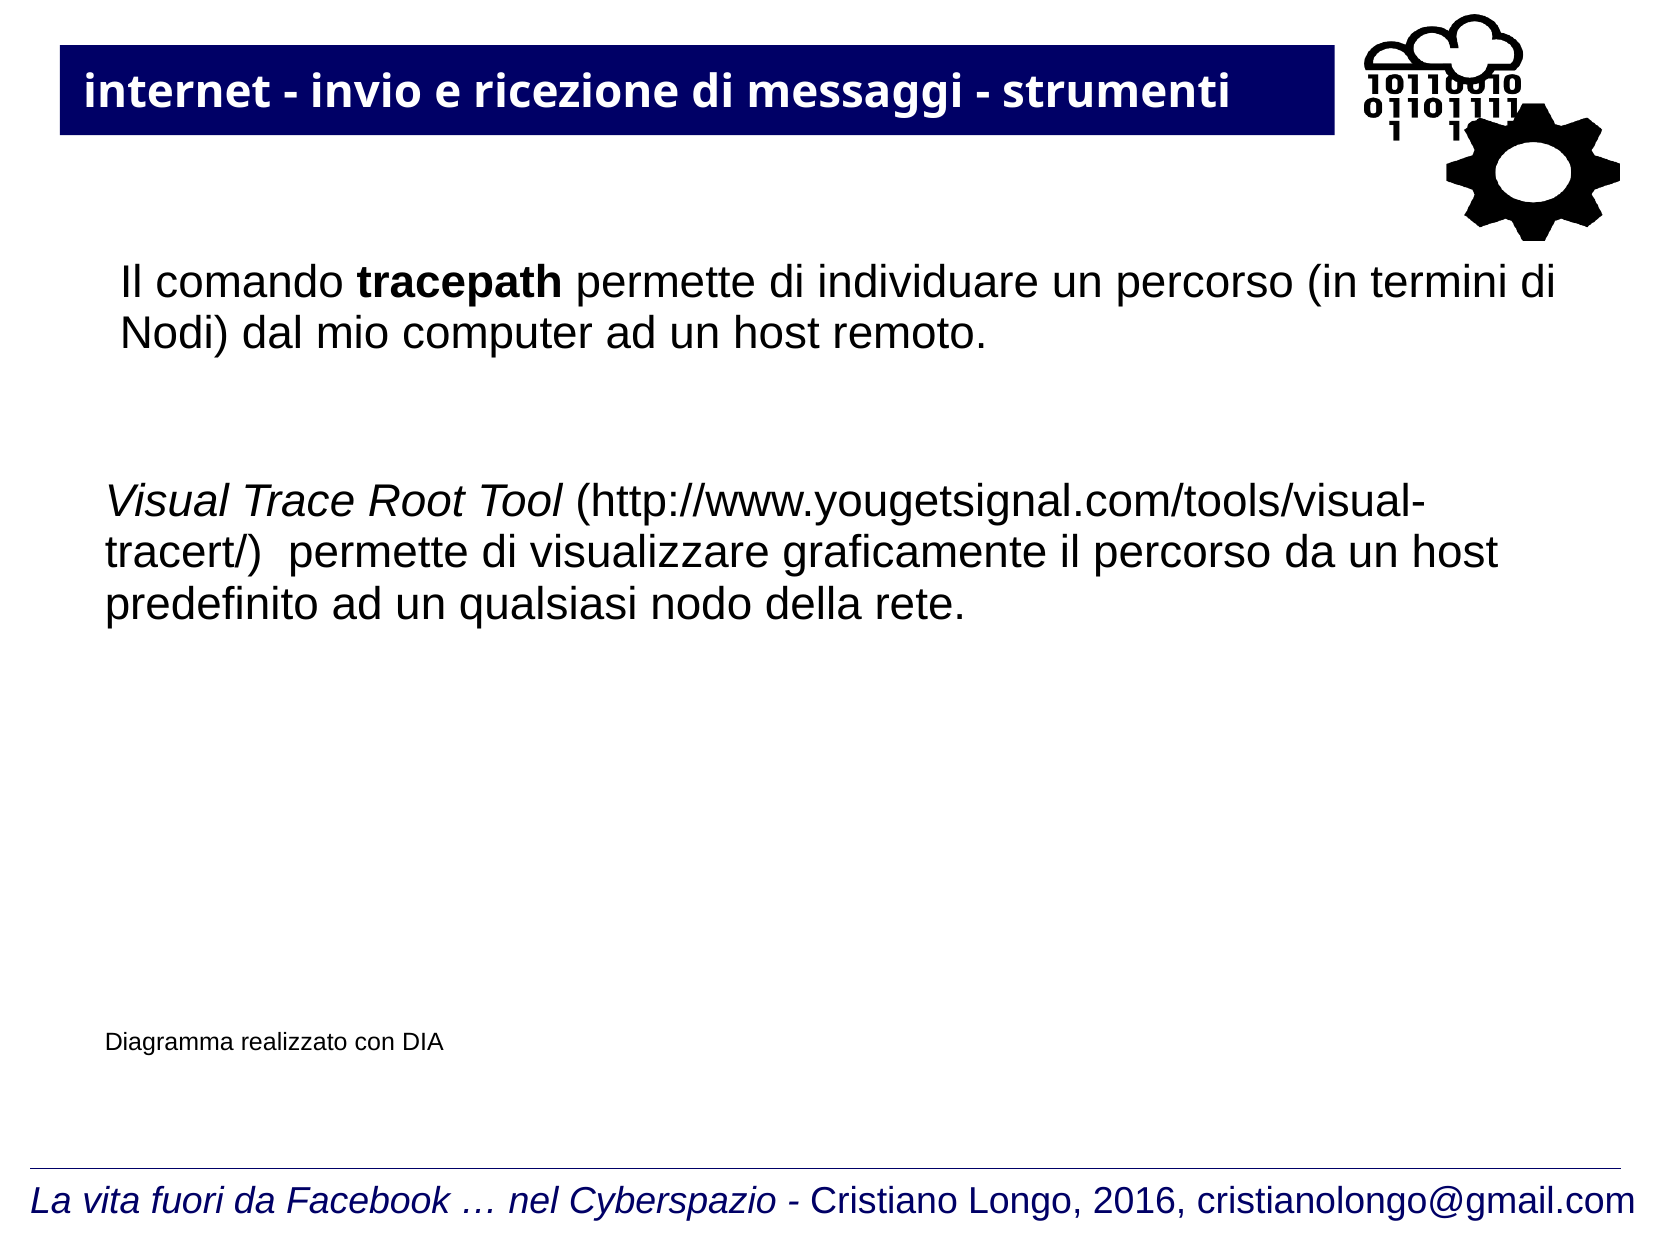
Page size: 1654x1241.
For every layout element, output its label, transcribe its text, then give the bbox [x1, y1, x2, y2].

text_box Diagramma realizzato con DIA [90, 1020, 1653, 1087]
list internet - invio e ricezione di messaggi - strumenti [59, 45, 1335, 136]
picture [1364, 14, 1620, 241]
text_box Il comando tracepath permette di individuare un percorso (in termini di Nodi) dal mio computer ad un host remoto. [105, 248, 1653, 367]
text_box La vita fuori da Facebook … nel Cyberspazio - Cristiano Longo, 2016, cristianolongo@gmail.com [15, 1168, 1653, 1241]
text_box Visual Trace Root Tool (http://www.yougetsignal.com/tools/visual-tracert/) permette di visualizzare graficamente il percorso da un host predefinito ad un qualsiasi nodo della rete. [90, 467, 1561, 637]
